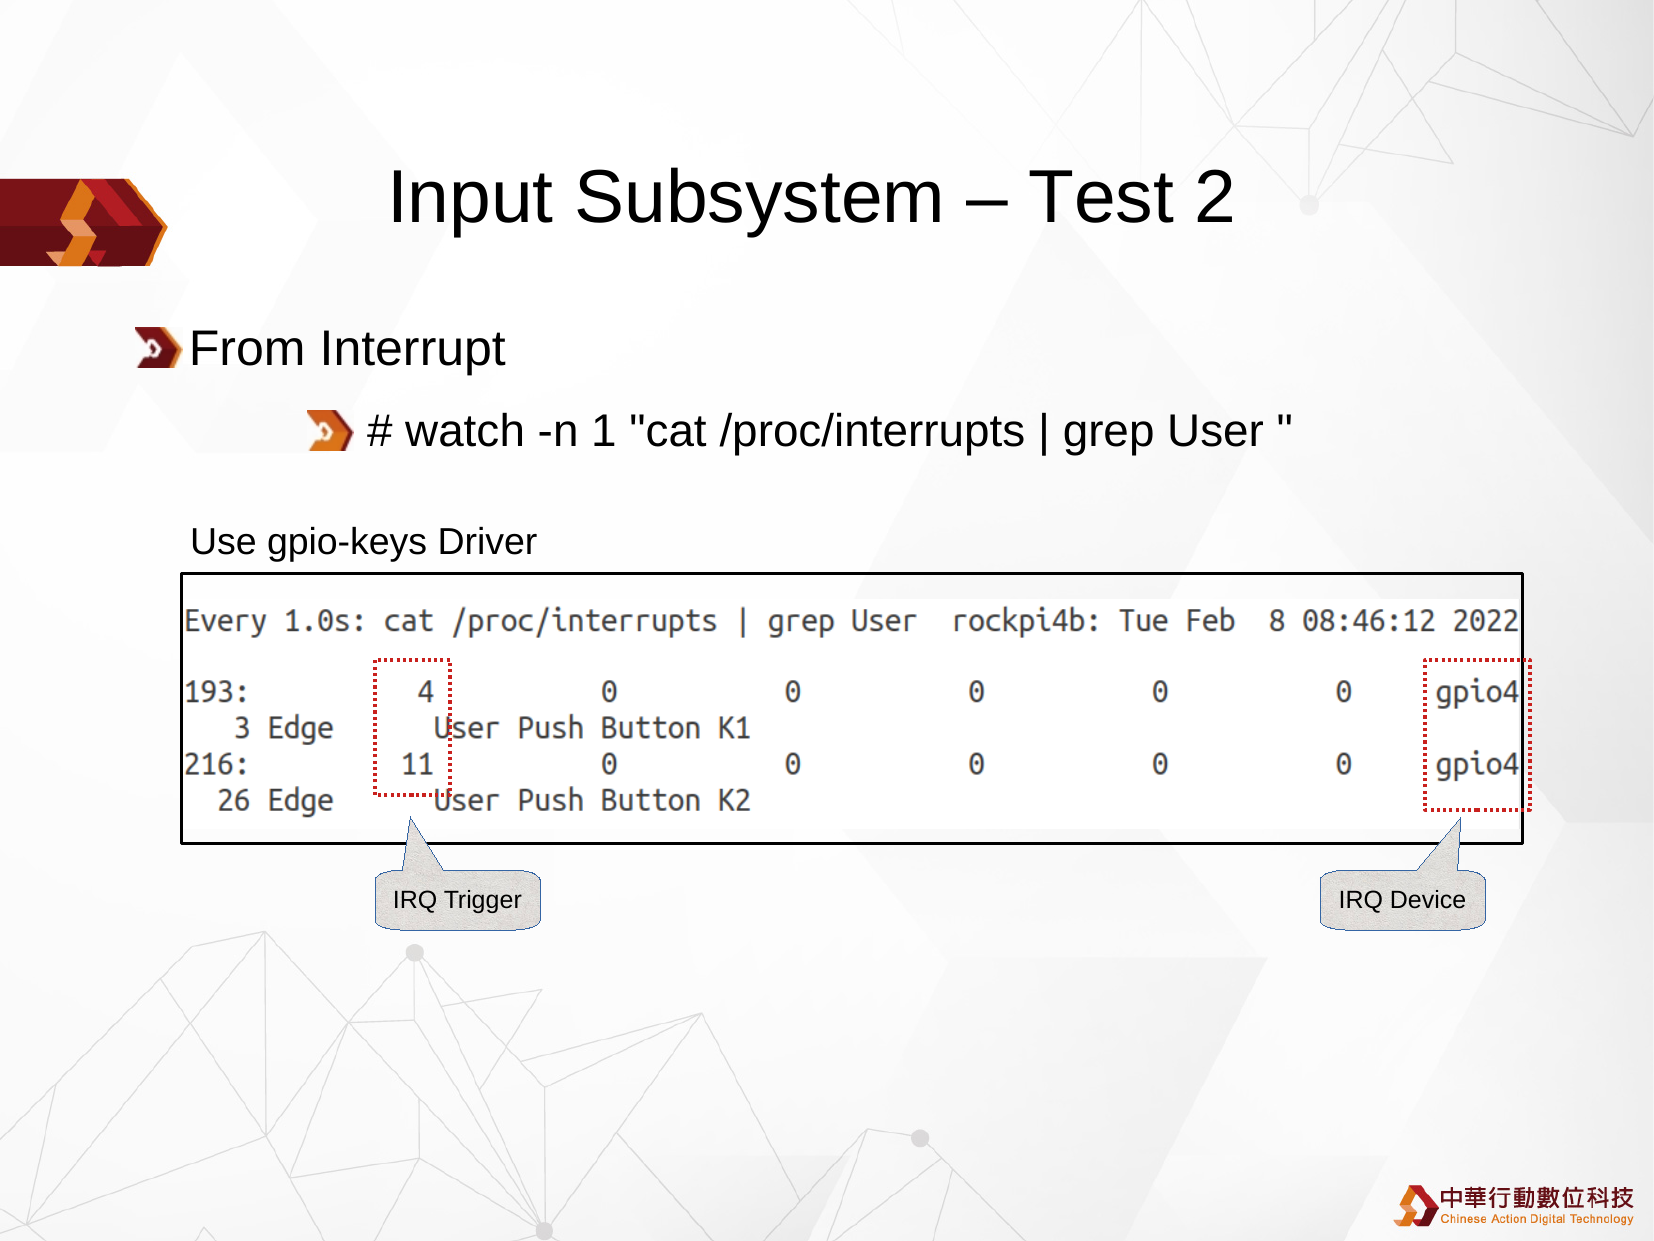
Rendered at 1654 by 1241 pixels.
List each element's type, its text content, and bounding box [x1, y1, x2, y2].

text_box IRQ Trigger [375, 816, 541, 931]
text_box IRQ Device [1320, 817, 1486, 931]
title Input Subsystem – Test 2 [118, 112, 1506, 281]
picture [0, 0, 1654, 1241]
list From Interrupt # watch -n 1 "cat /proc/interrupts | grep User " [118, 319, 1571, 526]
text_box Use gpio-keys Driver [175, 512, 651, 570]
